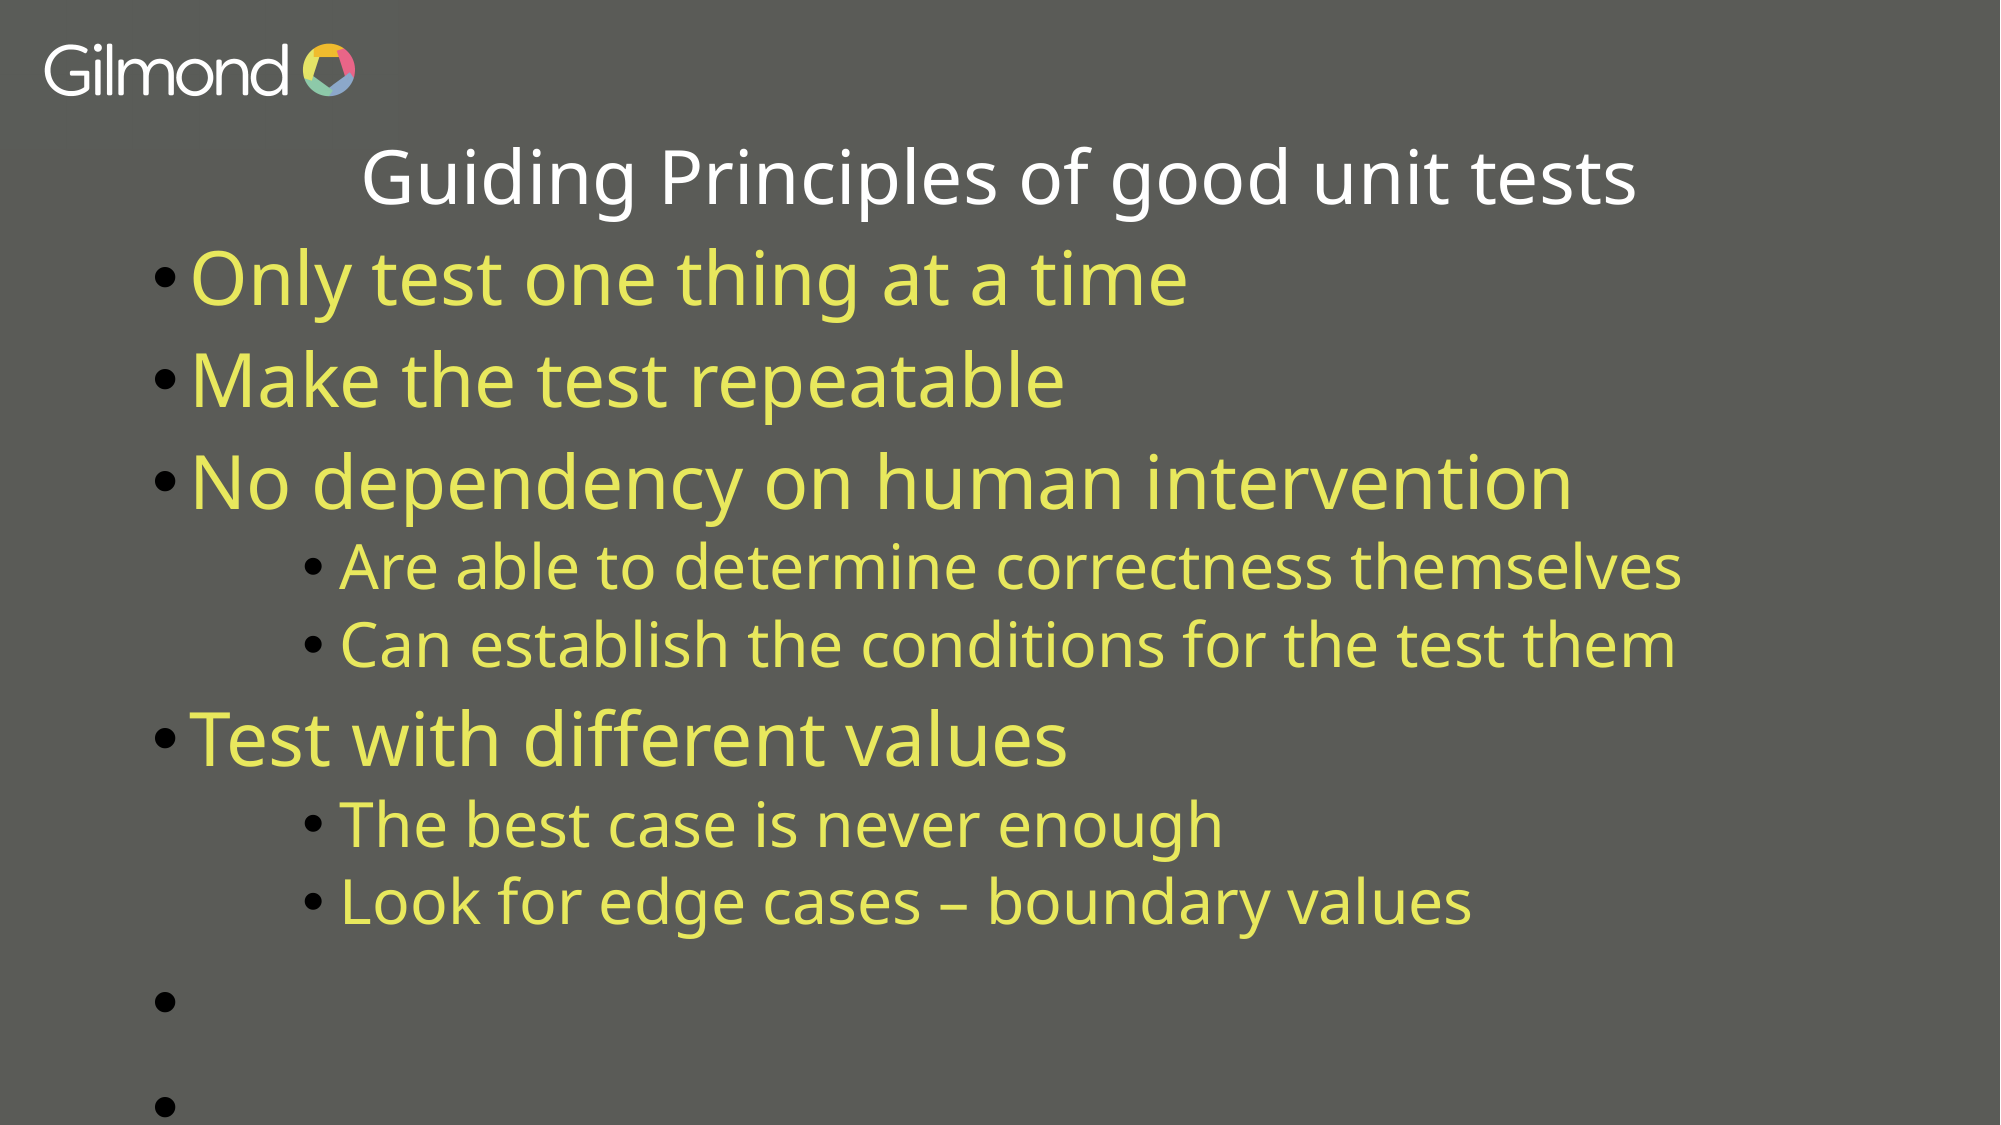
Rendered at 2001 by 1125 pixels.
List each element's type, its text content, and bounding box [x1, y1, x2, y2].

picture [0, 0, 399, 149]
list Only test one thing at a time Make the test repeatable No dependency on human intervention Are able to determine correctness themselves Can establish the conditions for the test them Test with different values The best case is never enough Look for edge cases – boundary values [137, 233, 1863, 1053]
title Guiding Principles of good unit tests [137, 59, 1863, 233]
